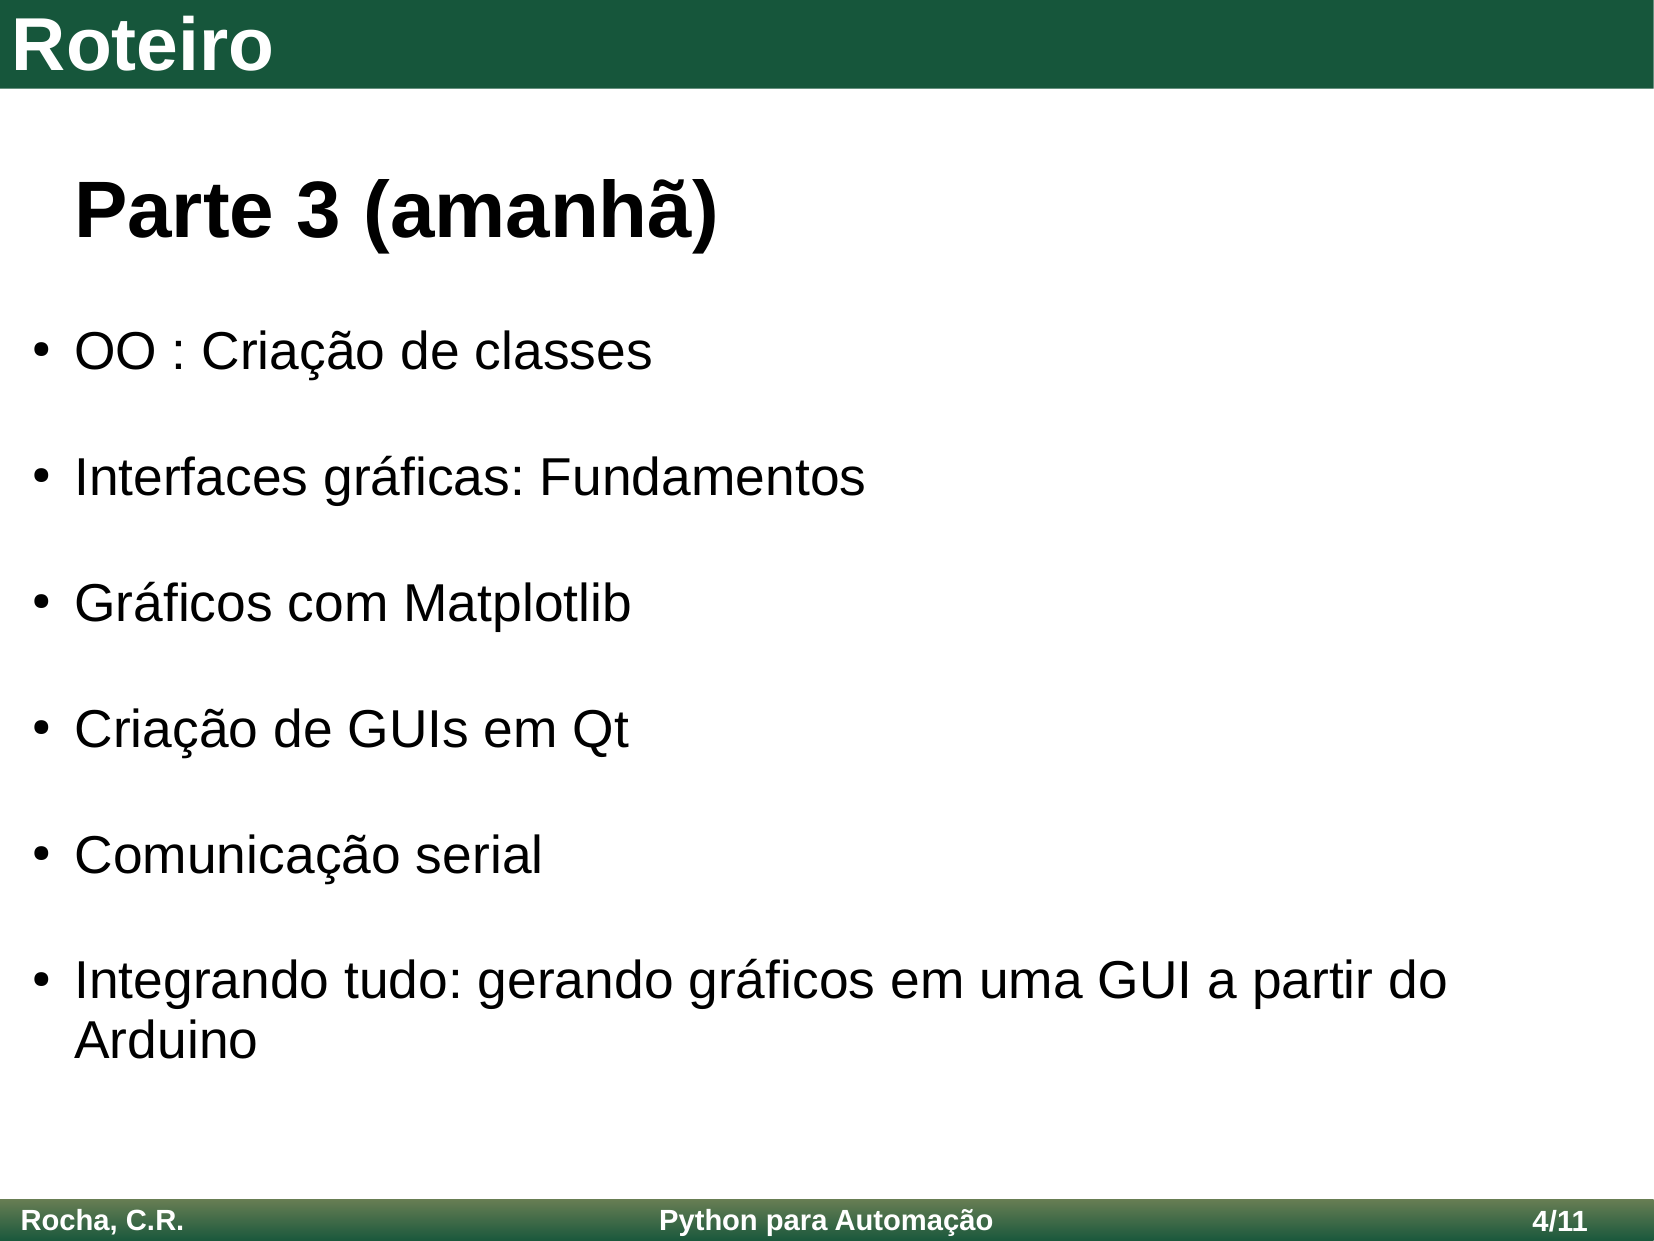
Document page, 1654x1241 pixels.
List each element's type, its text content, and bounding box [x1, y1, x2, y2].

title Roteiro [11, 0, 1625, 89]
list Parte 3 (amanhã) OO : Criação de classes Interfaces gráficas: Fundamentos Gráficos com Matplotlib Criação de GUIs em Qt Comunicação serial Integrando tudo: gerando gráficos em uma GUI a partir do Arduino [17, 165, 1625, 1081]
